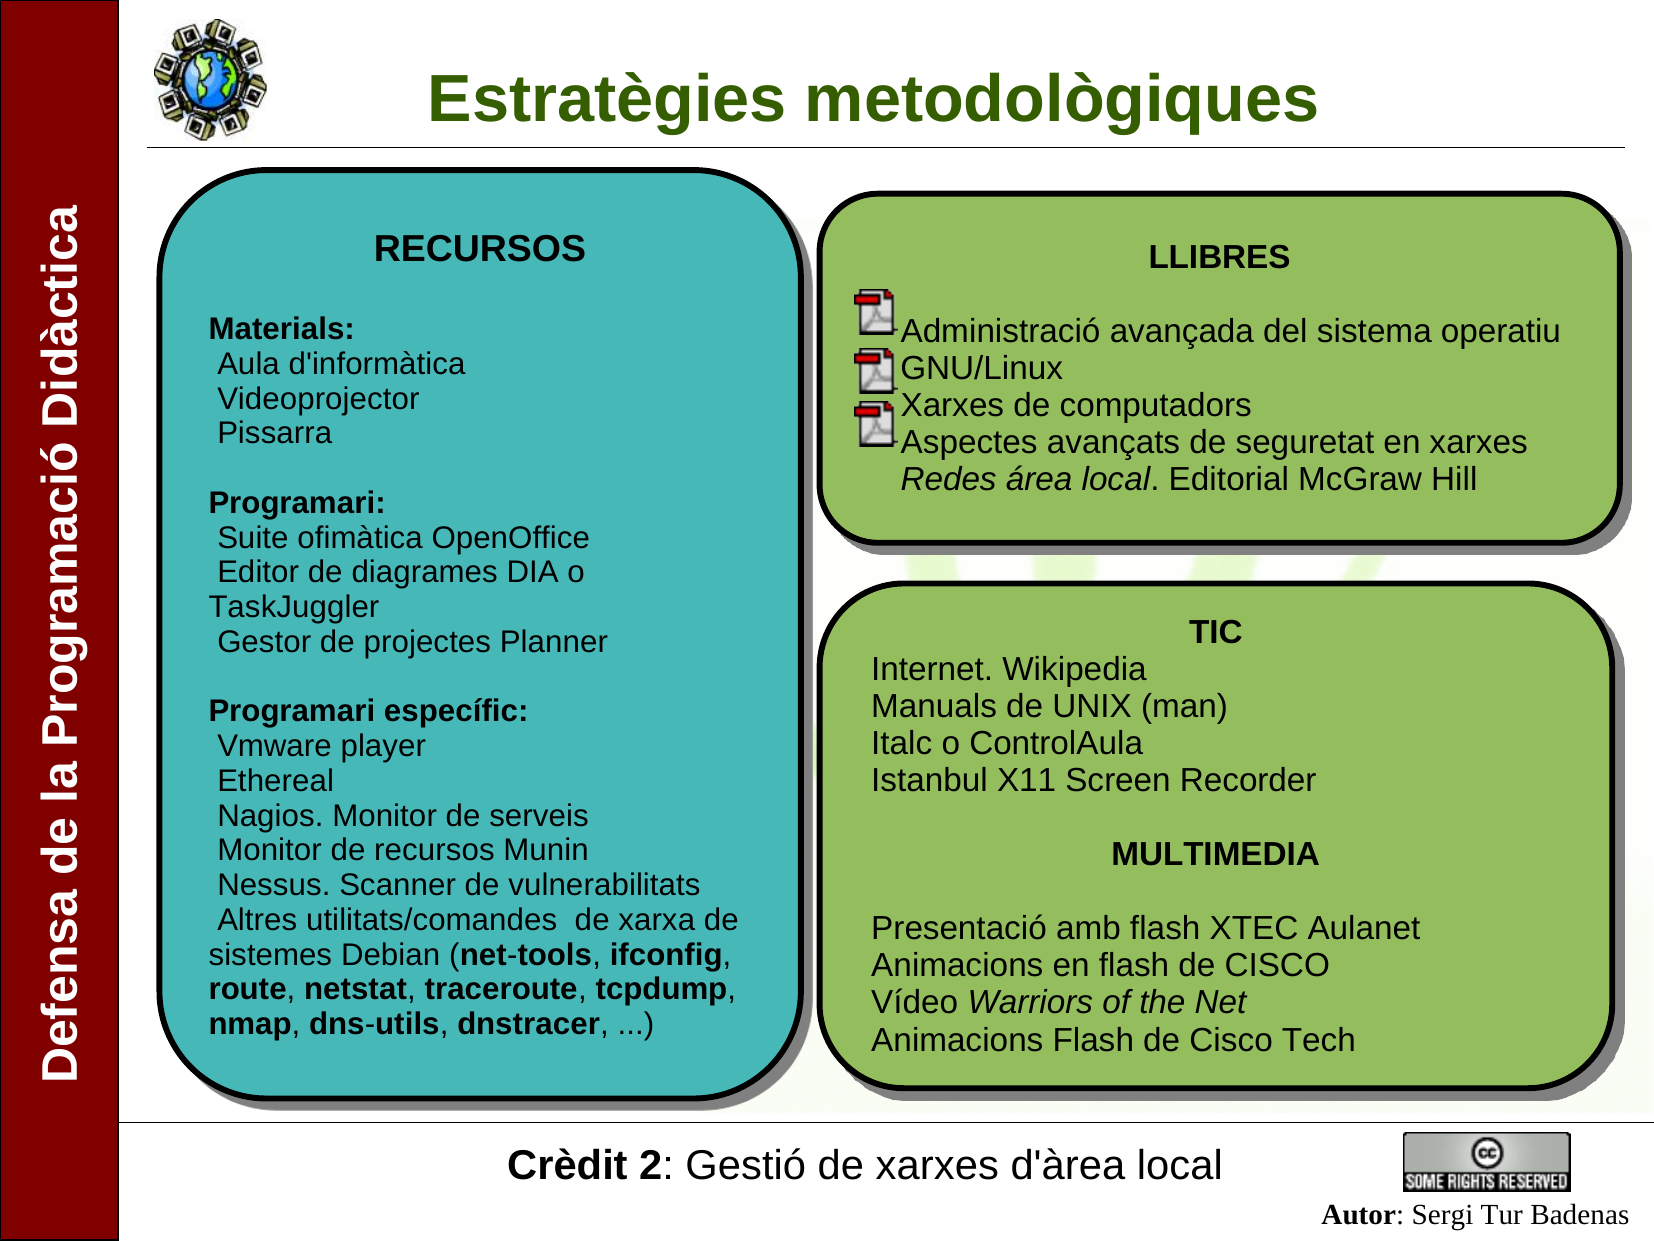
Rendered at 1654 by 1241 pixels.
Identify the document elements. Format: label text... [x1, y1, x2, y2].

picture [854, 401, 898, 447]
picture [154, 19, 268, 49]
picture [854, 348, 898, 394]
picture [1403, 1132, 1571, 1192]
picture [854, 289, 898, 335]
text_box TIC Internet. Wikipedia Manuals de UNIX (man) Italc o ControlAula Istanbul X11 Screen Recorder MULTIMEDIA Presentació amb flash XTEC Aulanet Animacions en flash de CISCO Vídeo Warriors of the Net Animacions Flash de Cisco Tech [819, 583, 1613, 1089]
text_box LLIBRES Administració avançada del sistema operatiu GNU/Linux Xarxes de computadors Aspectes avançats de seguretat en xarxes Redes área local. Editorial McGraw Hill [819, 193, 1620, 543]
text_box RECURSOS Materials: Aula d'informàtica Videoprojector Pissarra Programari: Suite ofimàtica OpenOffice Editor de diagrames DIA o TaskJuggler Gestor de projectes Planner Programari específic: Vmware player Ethereal Nagios. Monitor de serveis Monitor de recursos Munin Nessus. Scanner de vulnerabilitats Altres utilitats/comandes de xarxa de sistemes Debian (net-tools, ifconfig, route, netstat, traceroute, tcpdump, nmap, dns-utils, dnstracer, ...) [159, 170, 801, 1099]
title Estratègies metodològiques [129, 49, 1619, 148]
picture [700, 217, 1654, 1113]
